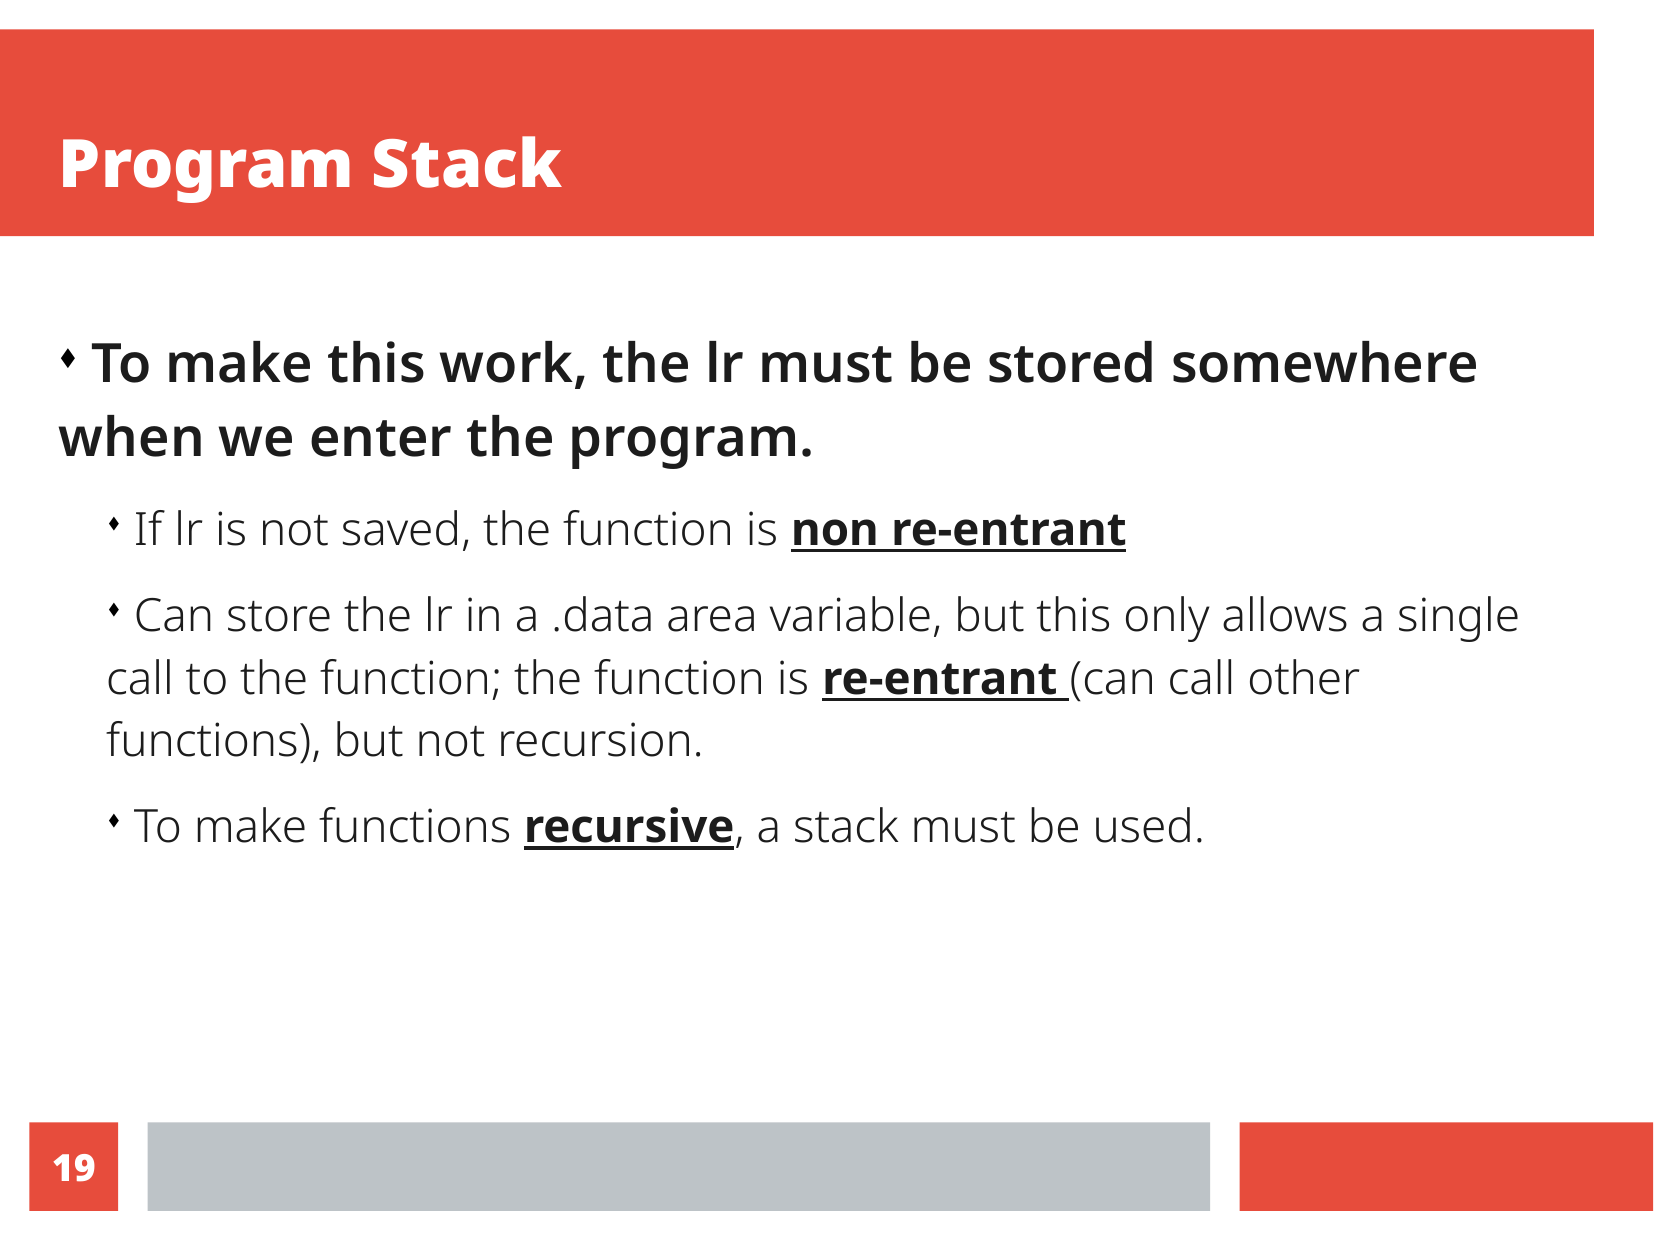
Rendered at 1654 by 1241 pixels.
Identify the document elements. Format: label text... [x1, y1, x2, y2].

title Program Stack [58, 59, 1594, 207]
list To make this work, the lr must be stored somewhere when we enter the program. If lr is not saved, the function is non re-entrant Can store the lr in a .data area variable, but this only allows a single call to the function; the function is re-entrant (can call other functions), but not recursion. To make functions recursive, a stack must be used. [58, 324, 1565, 1093]
